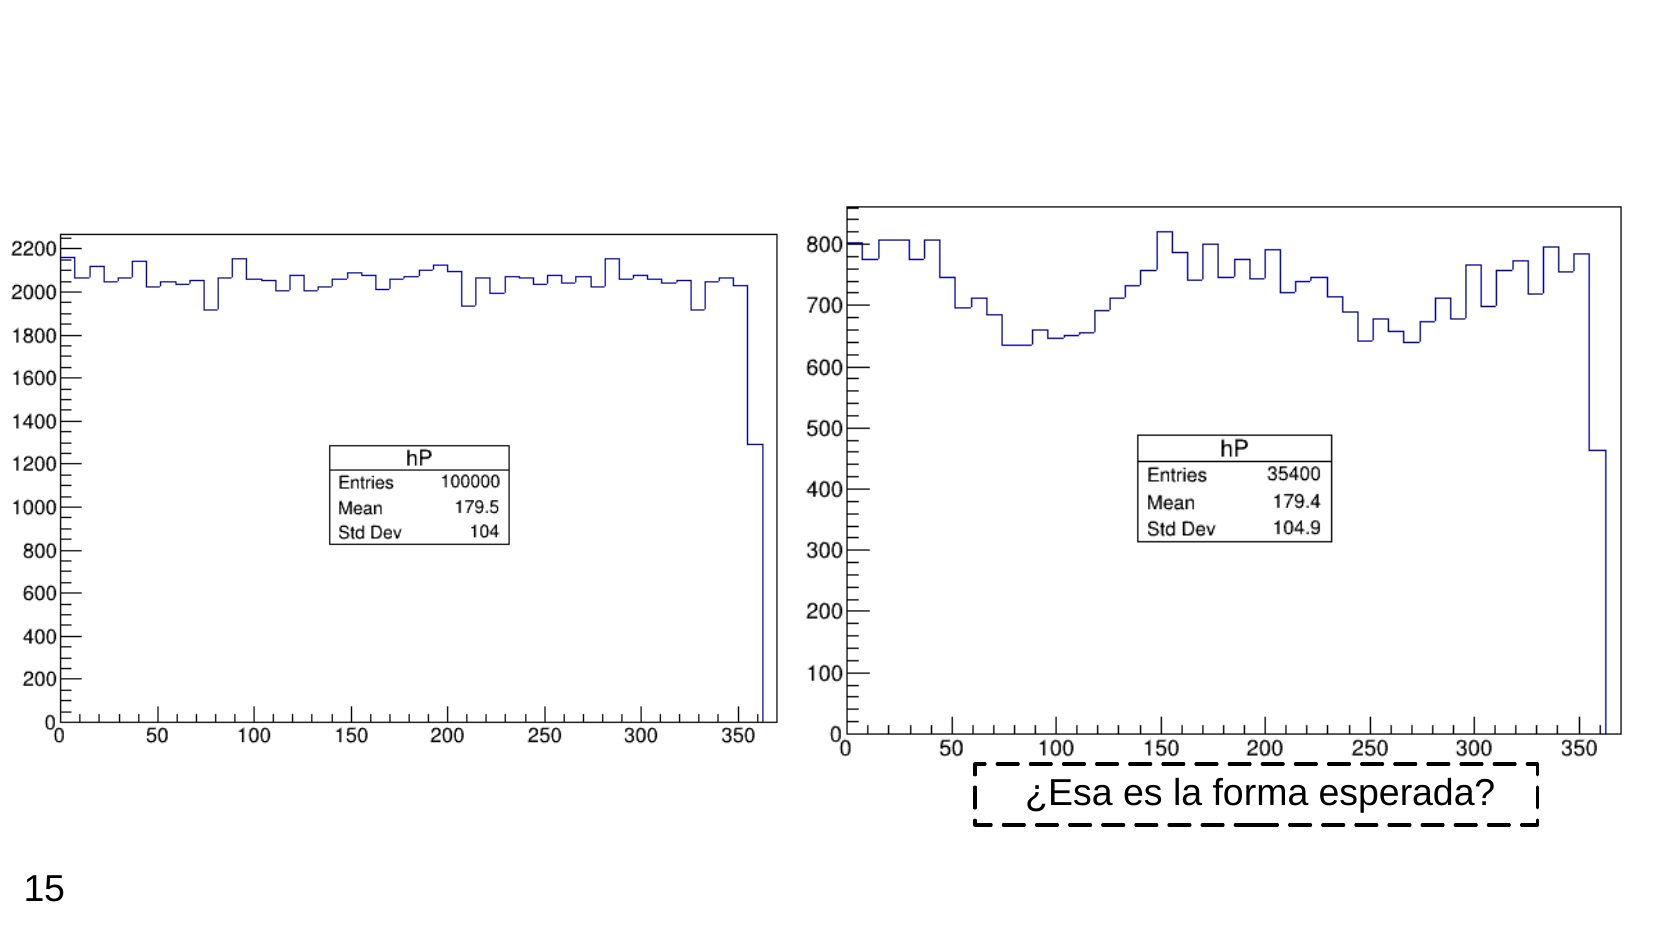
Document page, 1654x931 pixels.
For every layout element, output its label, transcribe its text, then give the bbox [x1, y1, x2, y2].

text_box ¿Esa es la forma esperada? [975, 763, 1538, 826]
text_box <number> [8, 860, 638, 931]
picture [5, 187, 1633, 764]
